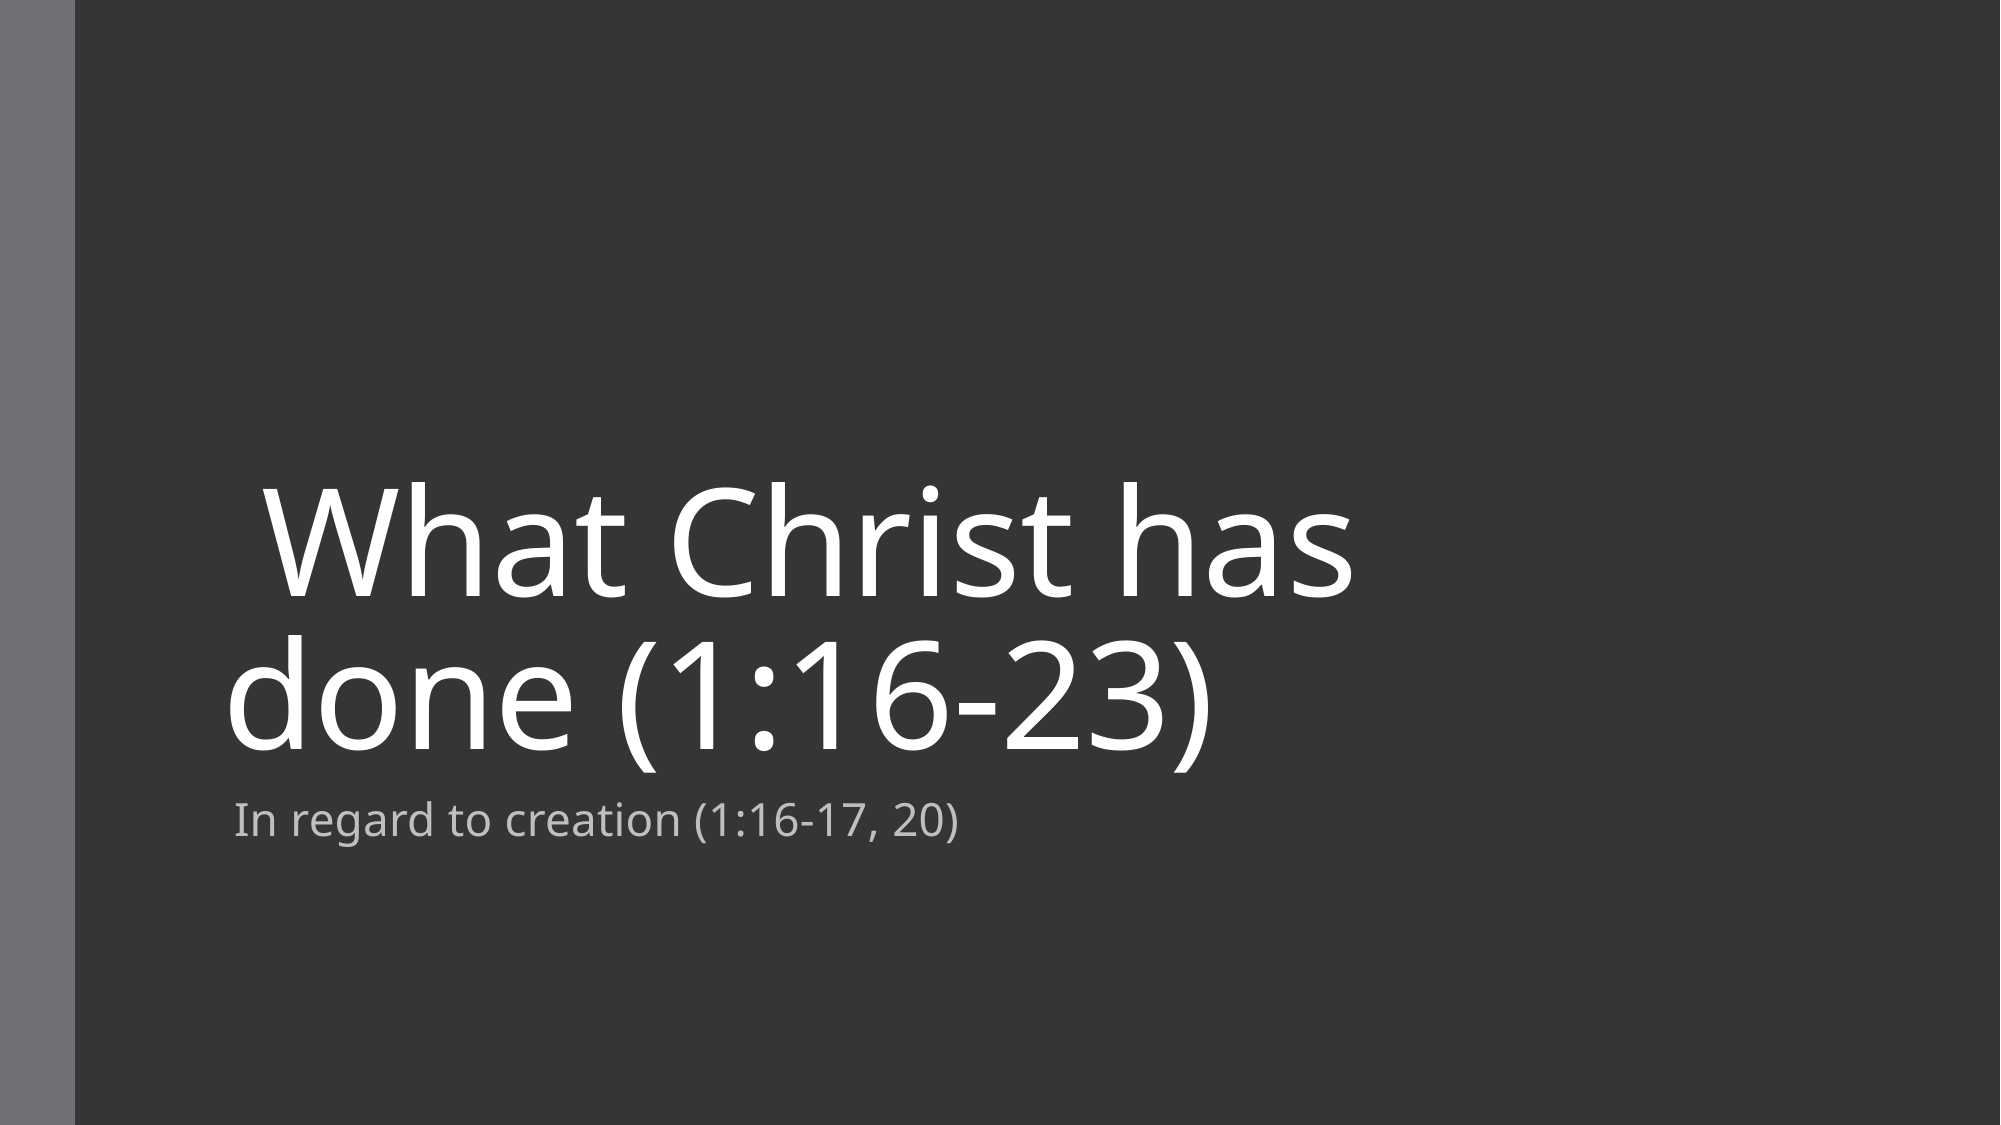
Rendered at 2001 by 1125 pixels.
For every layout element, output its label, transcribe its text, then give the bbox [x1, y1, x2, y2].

subtitle In regard to creation (1:16-17, 20) [206, 787, 1752, 1066]
title What Christ has done (1:16-23) [206, 124, 1752, 787]
